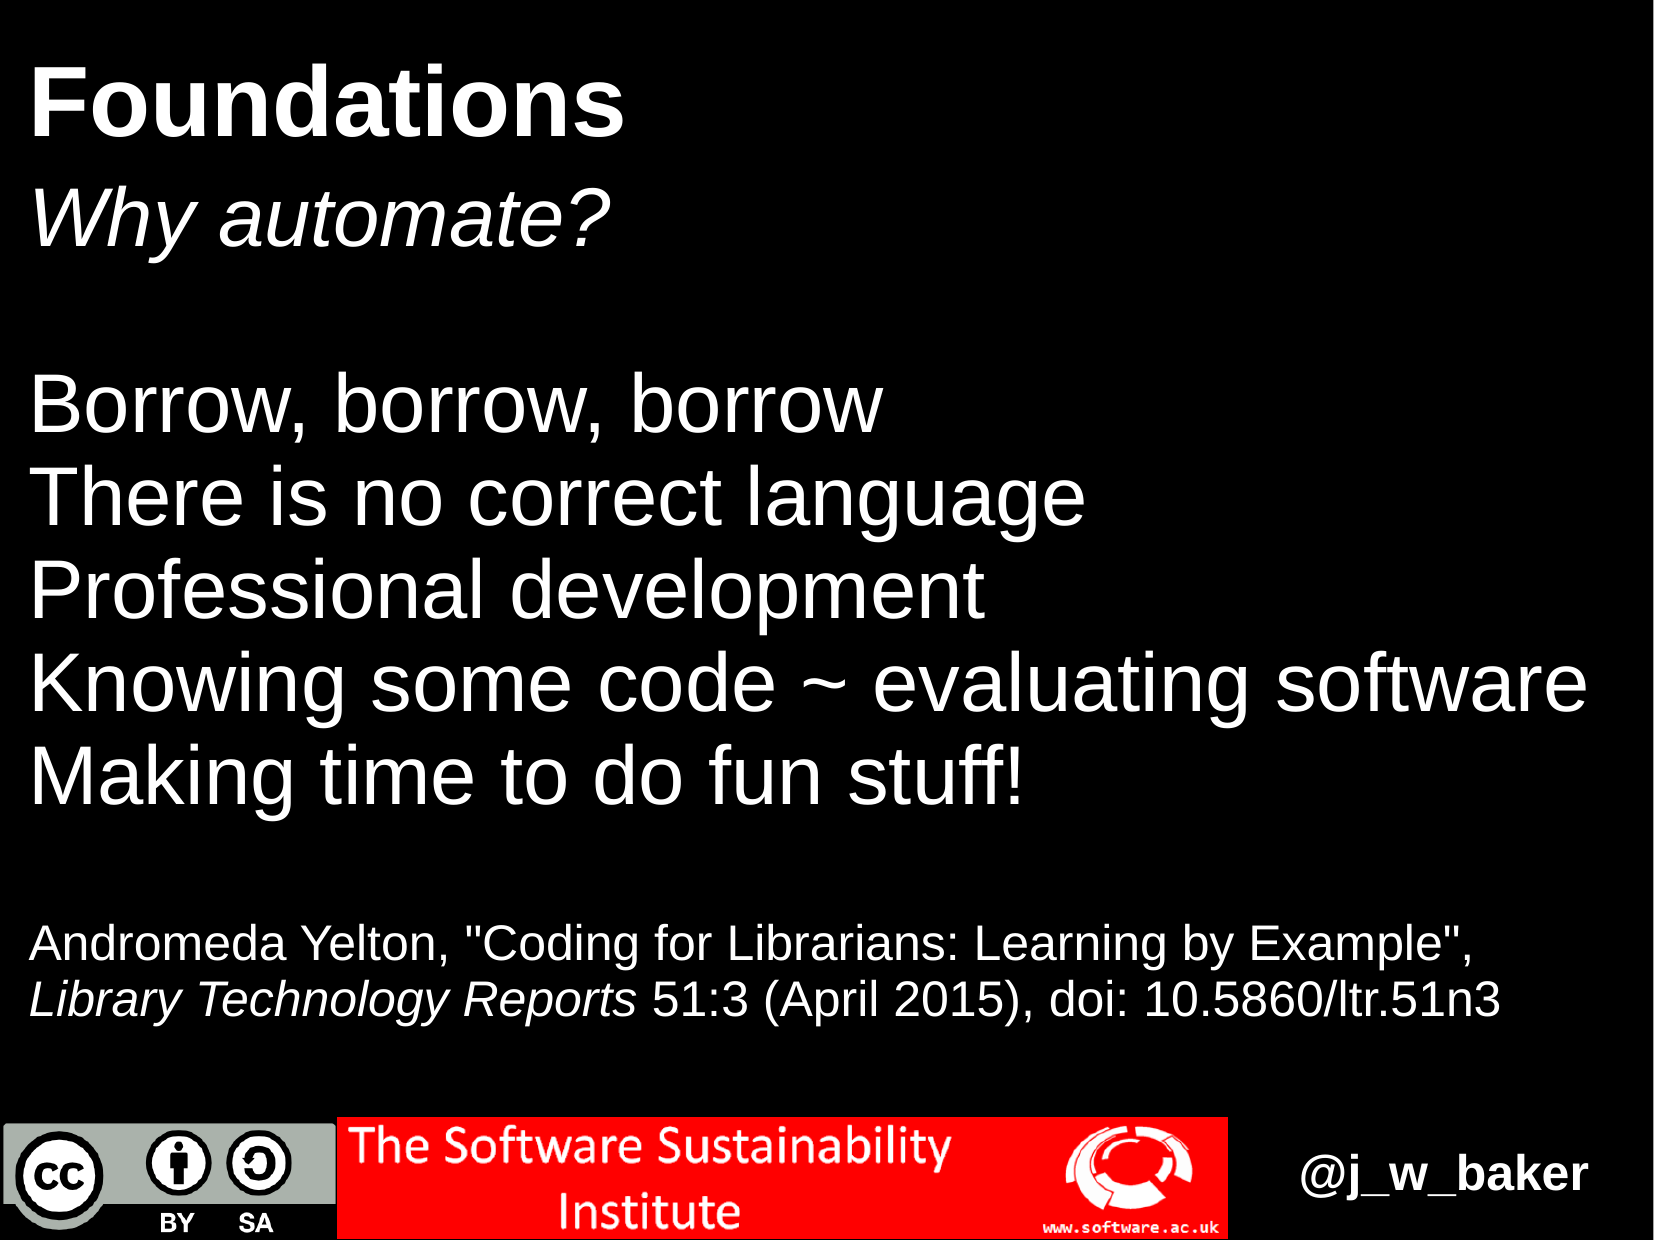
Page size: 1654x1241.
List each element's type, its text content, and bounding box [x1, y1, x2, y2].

text_box @j_w_baker [1266, 1085, 1622, 1241]
picture [0, 1117, 1228, 1239]
text_box Foundations Why automate? Borrow, borrow, borrow There is no correct language Professional development Knowing some code ~ evaluating software Making time to do fun stuff! Andromeda Yelton, "Coding for Librarians: Learning by Example", Library Technology Reports 51:3 (April 2015), doi: 10.5860/ltr.51n3 [28, 43, 1623, 1029]
